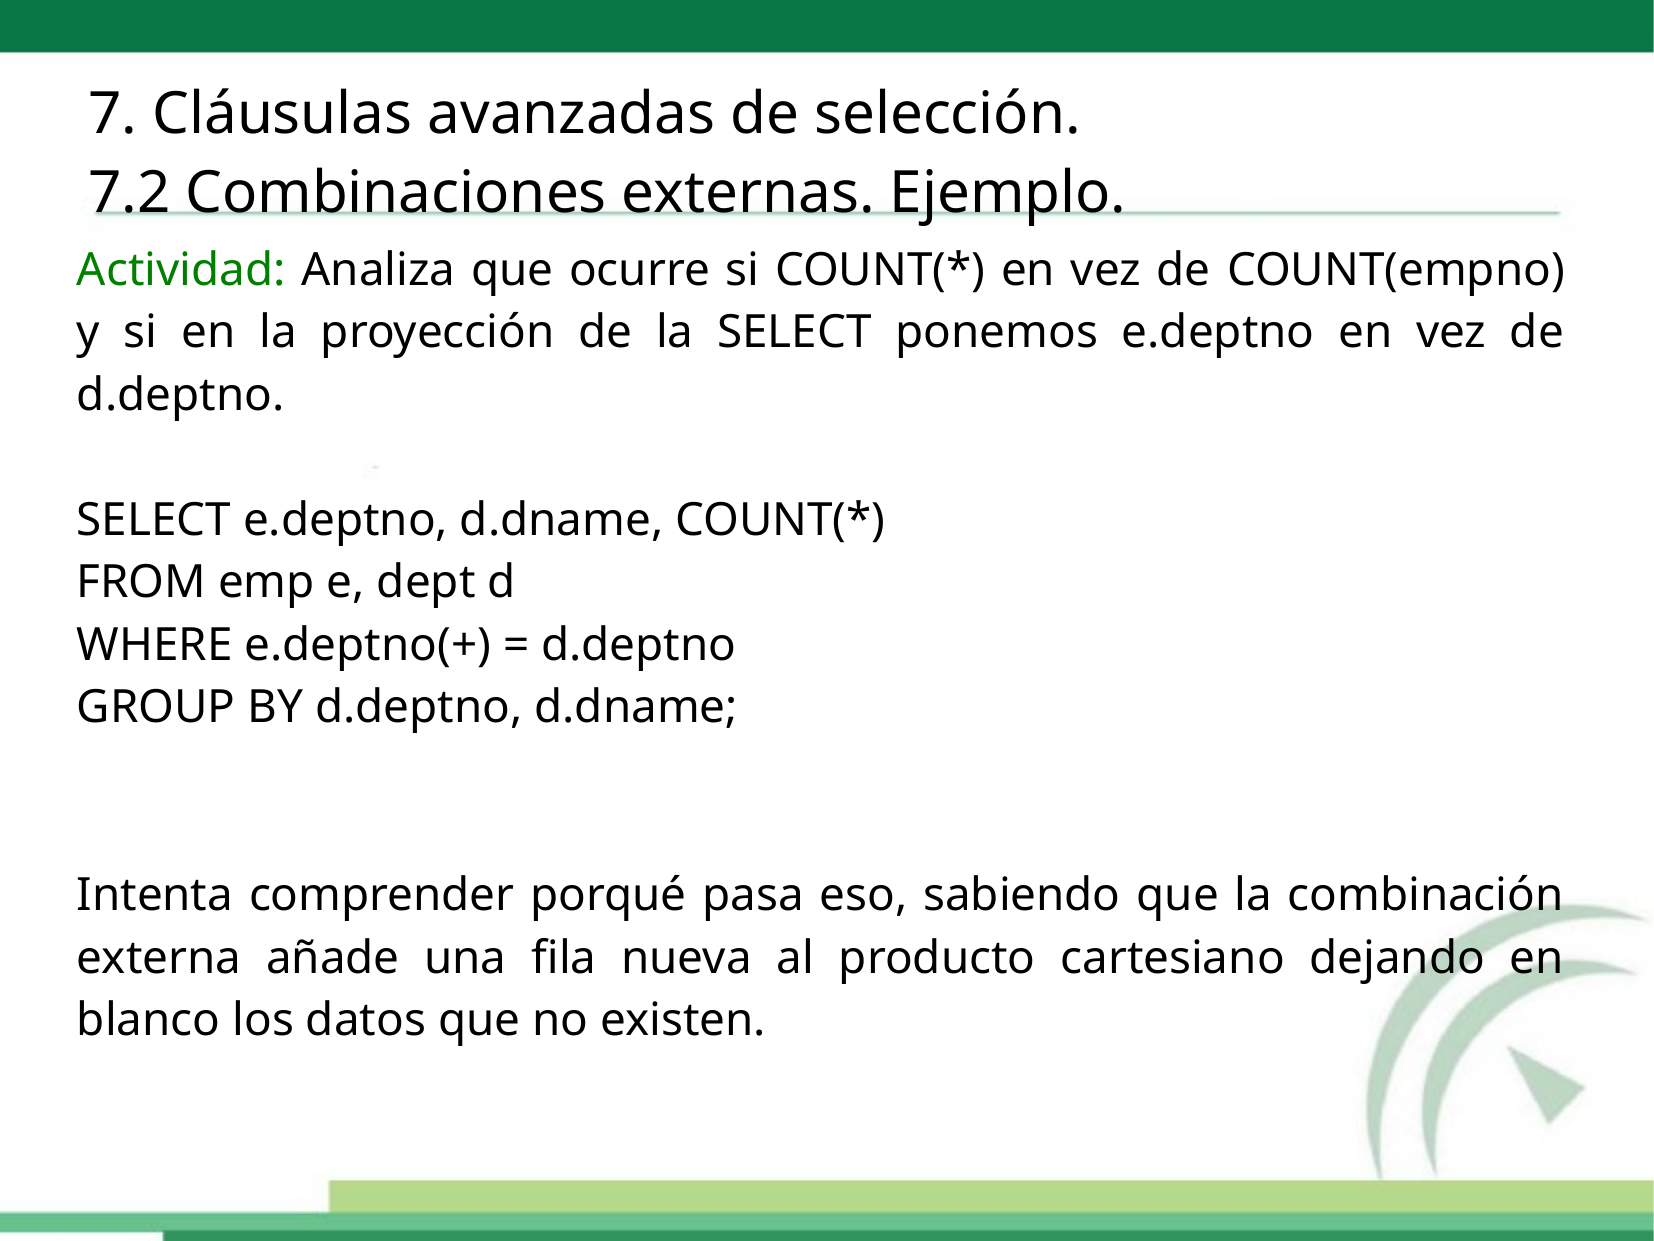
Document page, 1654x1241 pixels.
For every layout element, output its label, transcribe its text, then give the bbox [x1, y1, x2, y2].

title 7. Cláusulas avanzadas de selección. 7.2 Combinaciones externas. Ejemplo. [88, 46, 1577, 254]
list Actividad: Analiza que ocurre si COUNT(*) en vez de COUNT(empno) y si en la proyección de la SELECT ponemos e.deptno en vez de d.deptno. SELECT e.deptno, d.dname, COUNT(*) FROM emp e, dept d WHERE e.deptno(+) = d.deptno GROUP BY d.deptno, d.dname; Intenta comprender porqué pasa eso, sabiendo que la combinación externa añade una fila nueva al producto cartesiano dejando en blanco los datos que no existen. [76, 236, 1565, 1040]
picture [0, 0, 1654, 1241]
